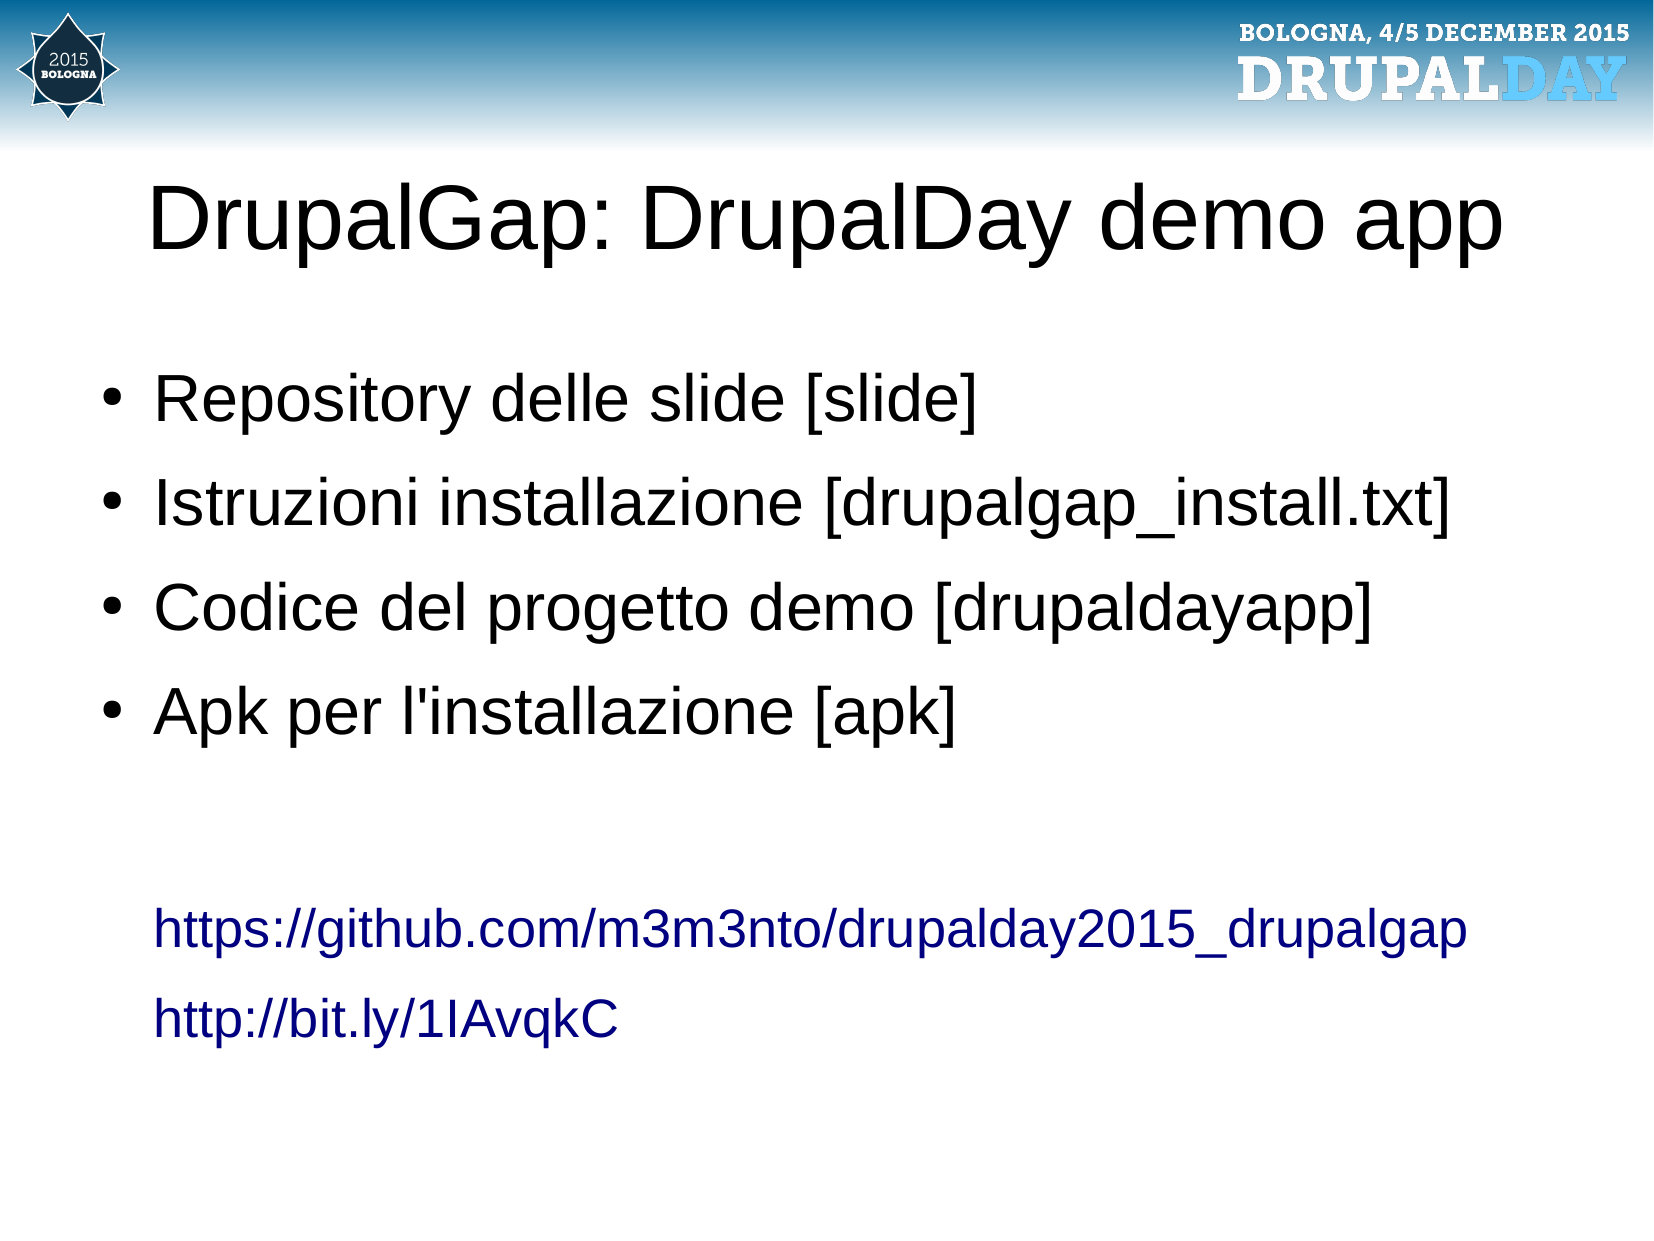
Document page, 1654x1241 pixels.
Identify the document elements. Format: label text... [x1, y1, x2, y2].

list Repository delle slide [slide] Istruzioni installazione [drupalgap_install.txt] Codice del progetto demo [drupaldayapp] Apk per l'installazione [apk] https://github.com/m3m3nto/drupalday2015_drupalgap http://bit.ly/1IAvqkC [82, 361, 1571, 1081]
title DrupalGap: DrupalDay demo app [82, 114, 1571, 322]
picture [15, 12, 121, 122]
picture [1238, 23, 1629, 101]
